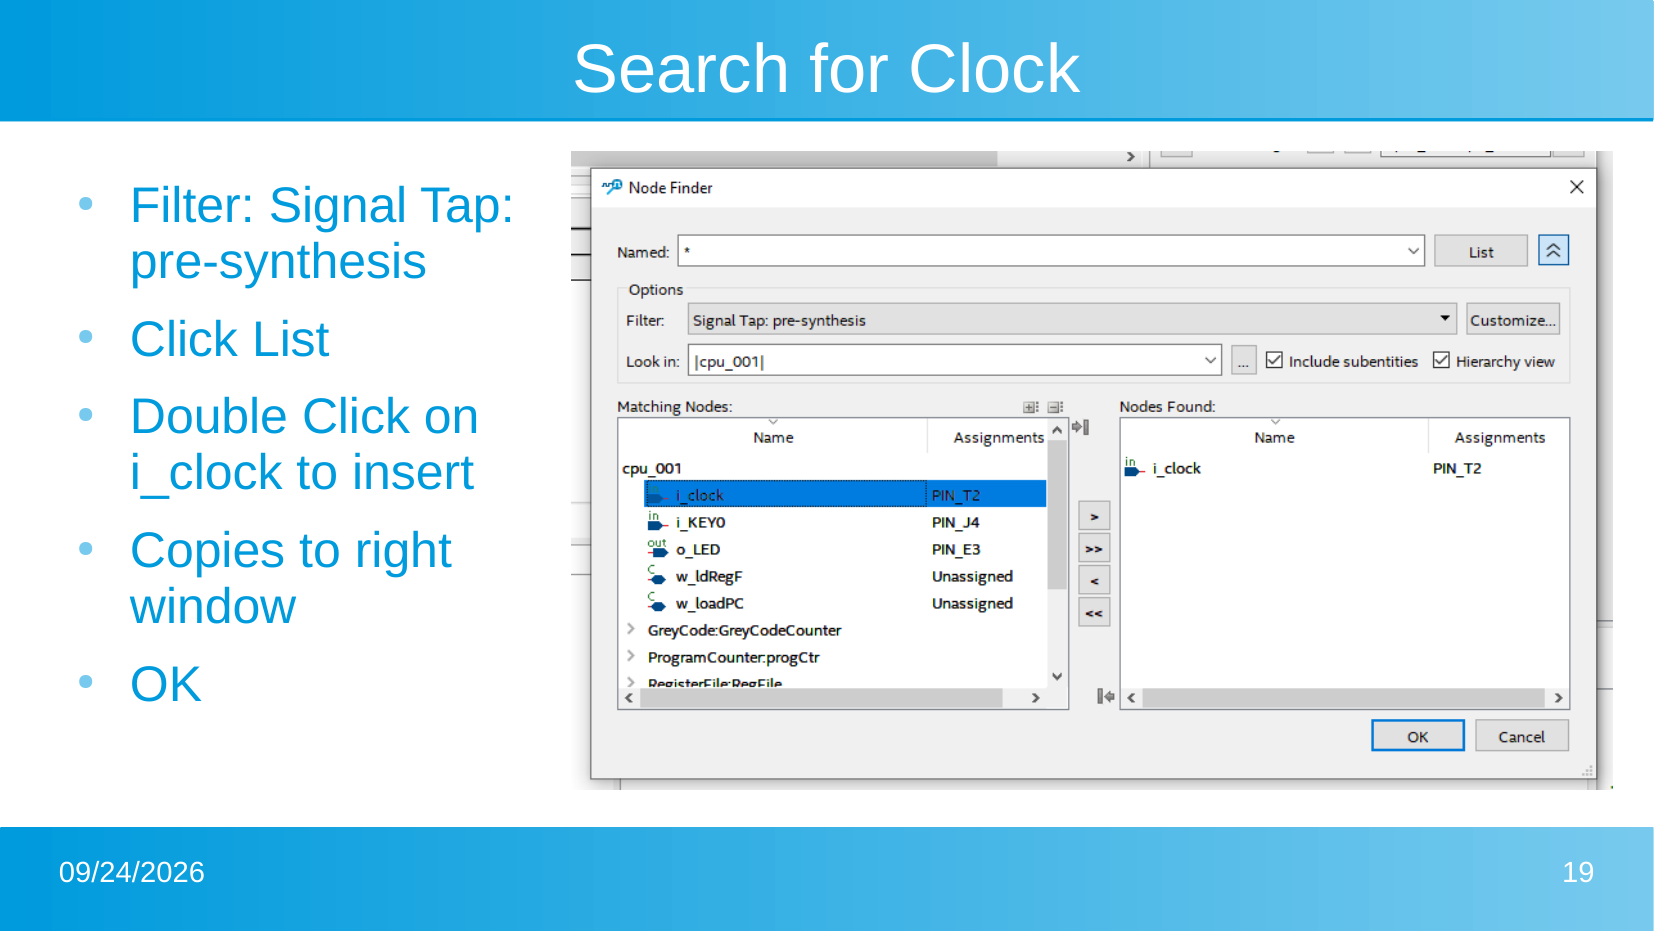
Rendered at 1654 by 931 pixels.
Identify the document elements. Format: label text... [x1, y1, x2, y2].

title Search for Clock [59, 29, 1595, 108]
list Filter: Signal Tap: pre-synthesis Click List Double Click on i_clock to insert Copies to right window OK [59, 177, 563, 768]
picture [571, 151, 1613, 790]
